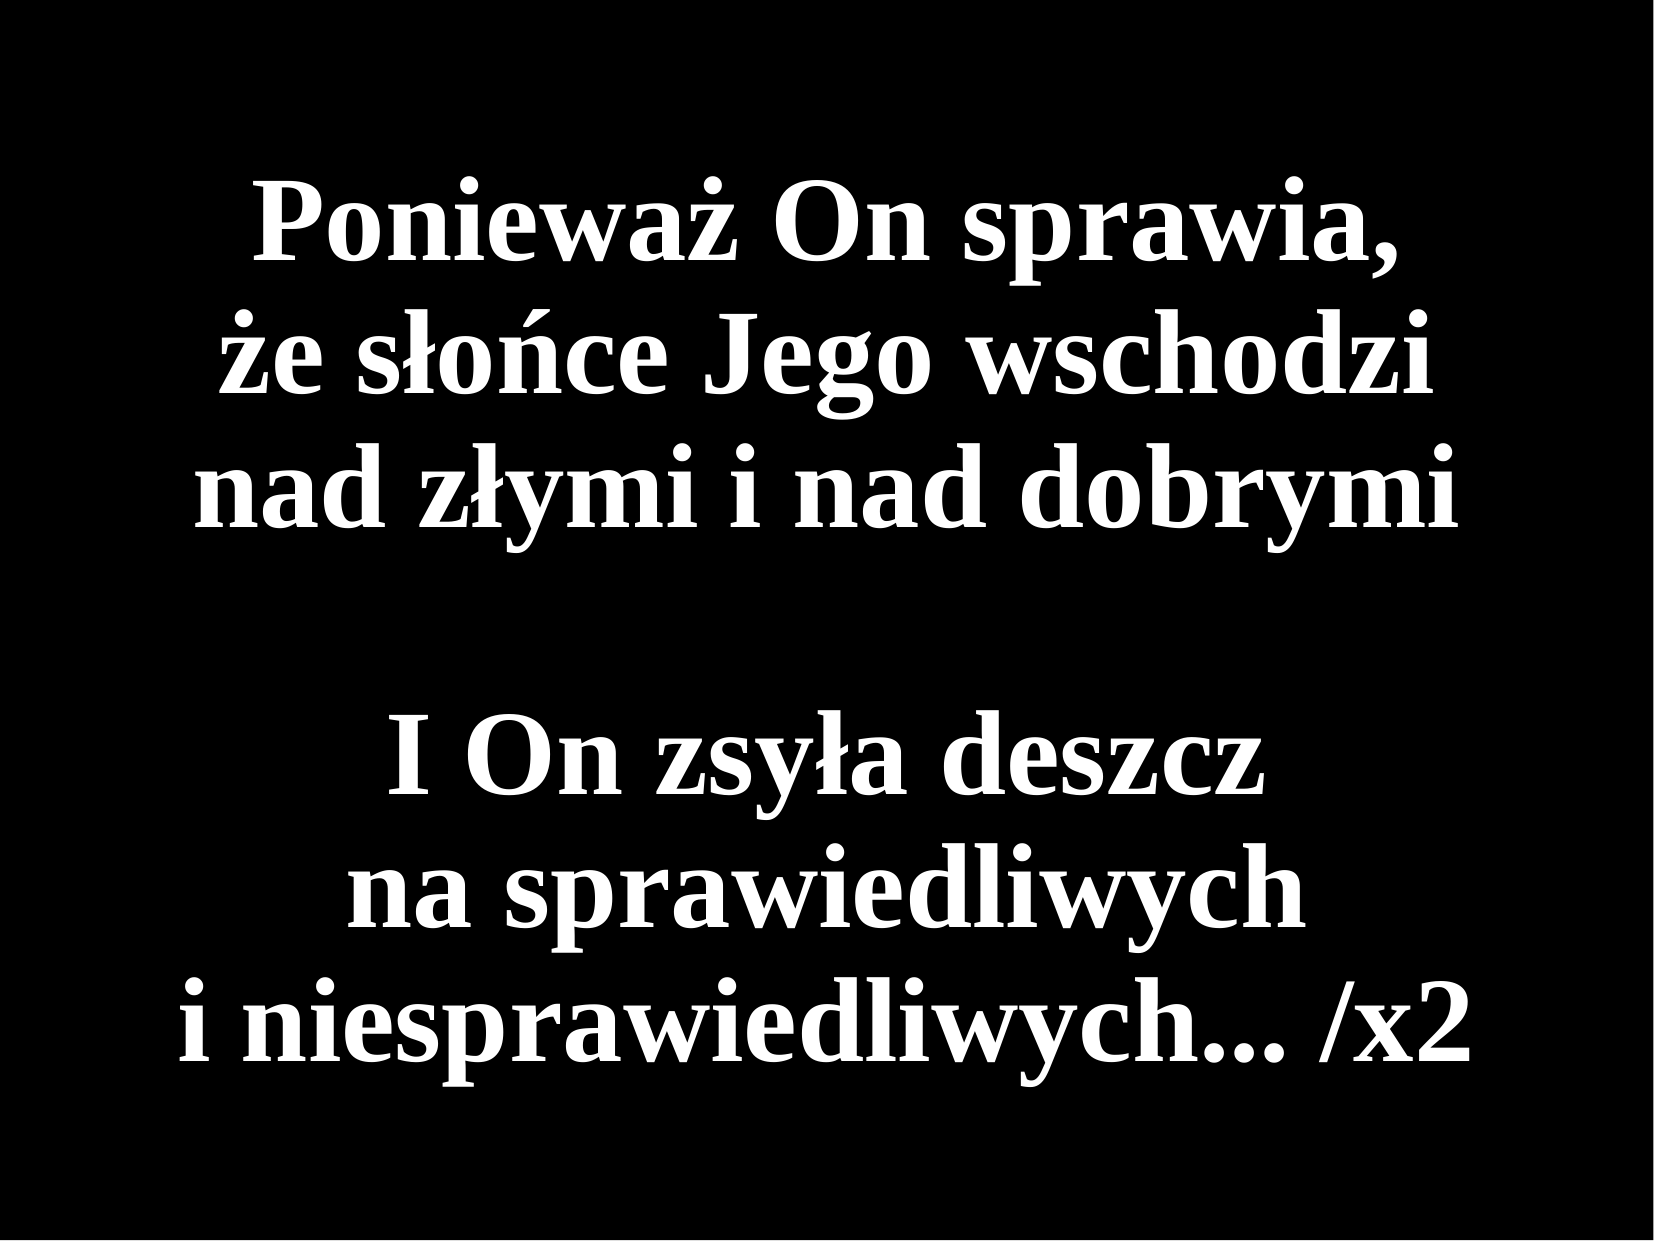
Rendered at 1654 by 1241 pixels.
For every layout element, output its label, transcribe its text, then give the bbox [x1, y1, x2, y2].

title Ponieważ On sprawia, że słońce Jego wschodzi nad złymi i nad dobrymi I On zsyła deszcz na sprawiedliwych i niesprawiedliwych... /x2 [0, 0, 1654, 1241]
